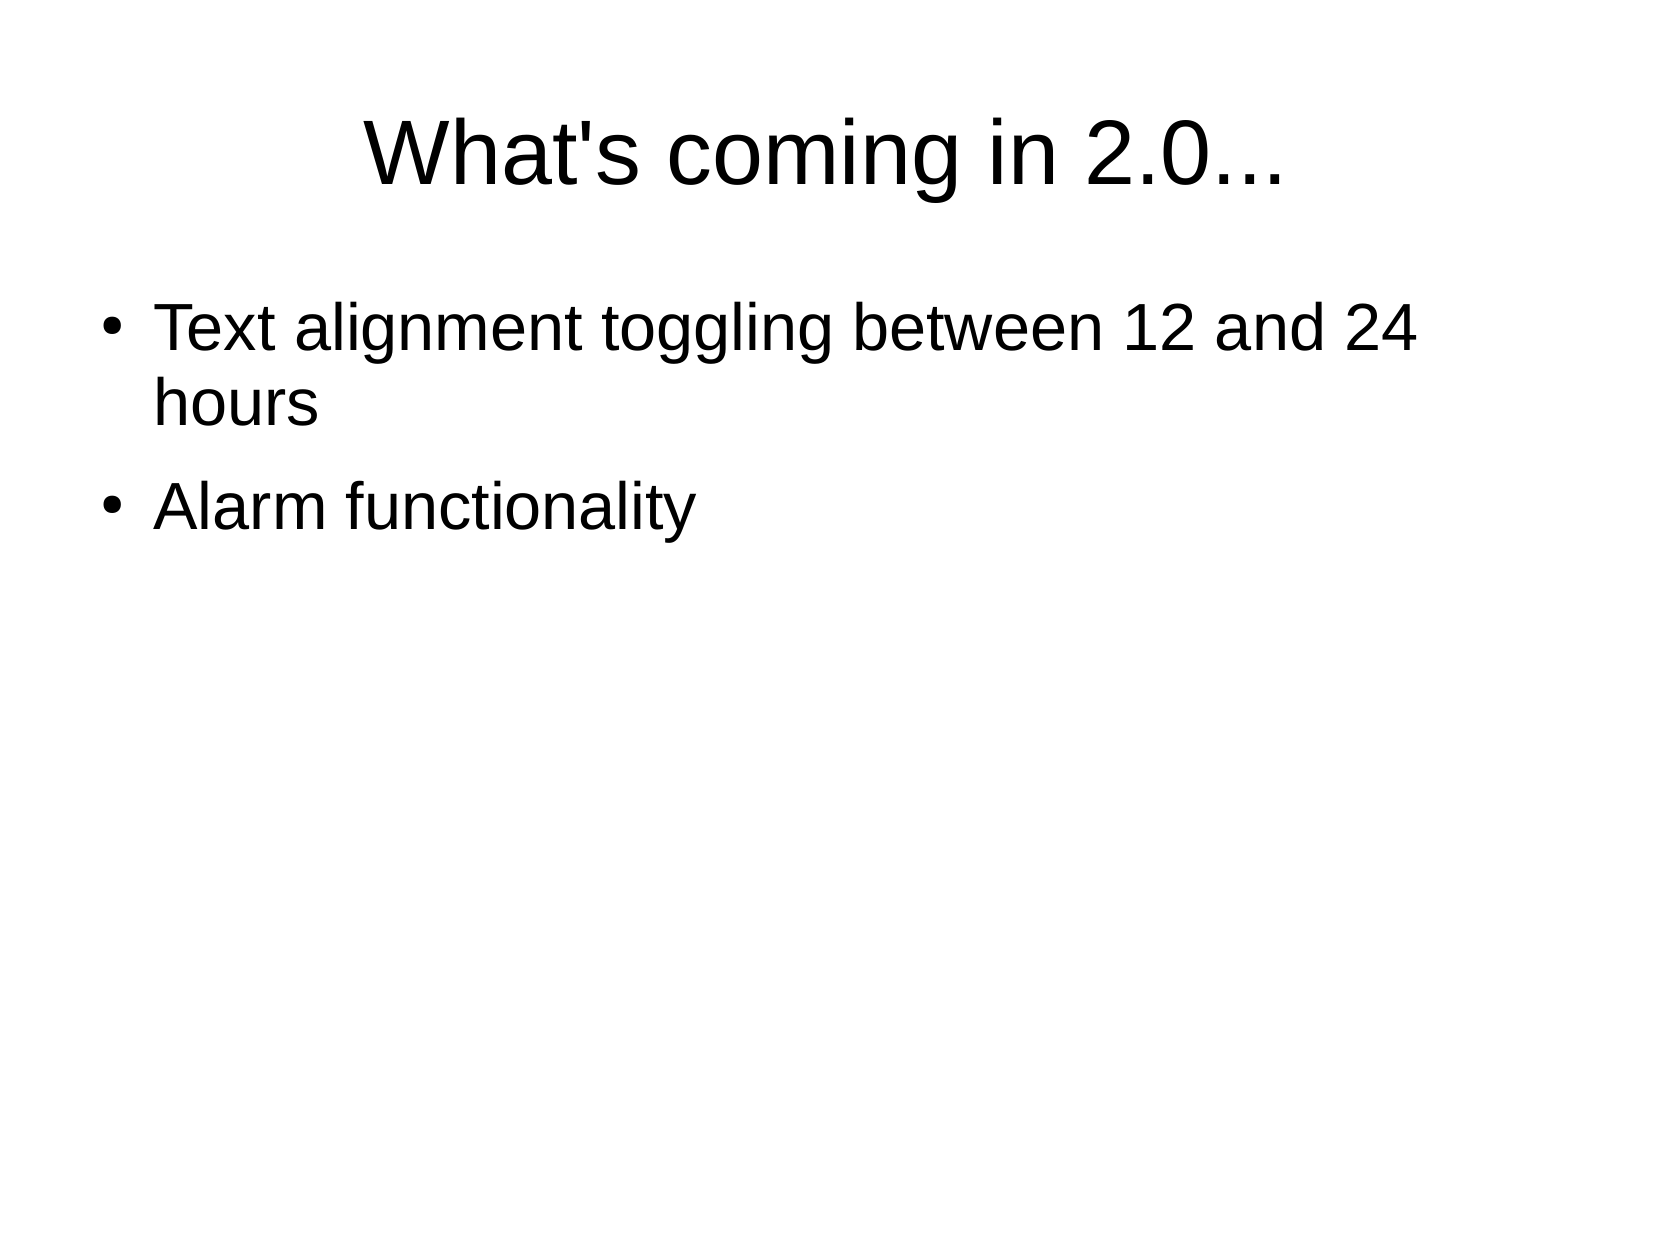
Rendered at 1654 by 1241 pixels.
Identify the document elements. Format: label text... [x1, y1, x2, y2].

list Text alignment toggling between 12 and 24 hours Alarm functionality [82, 290, 1571, 1010]
title What's coming in 2.0... [82, 49, 1571, 257]
